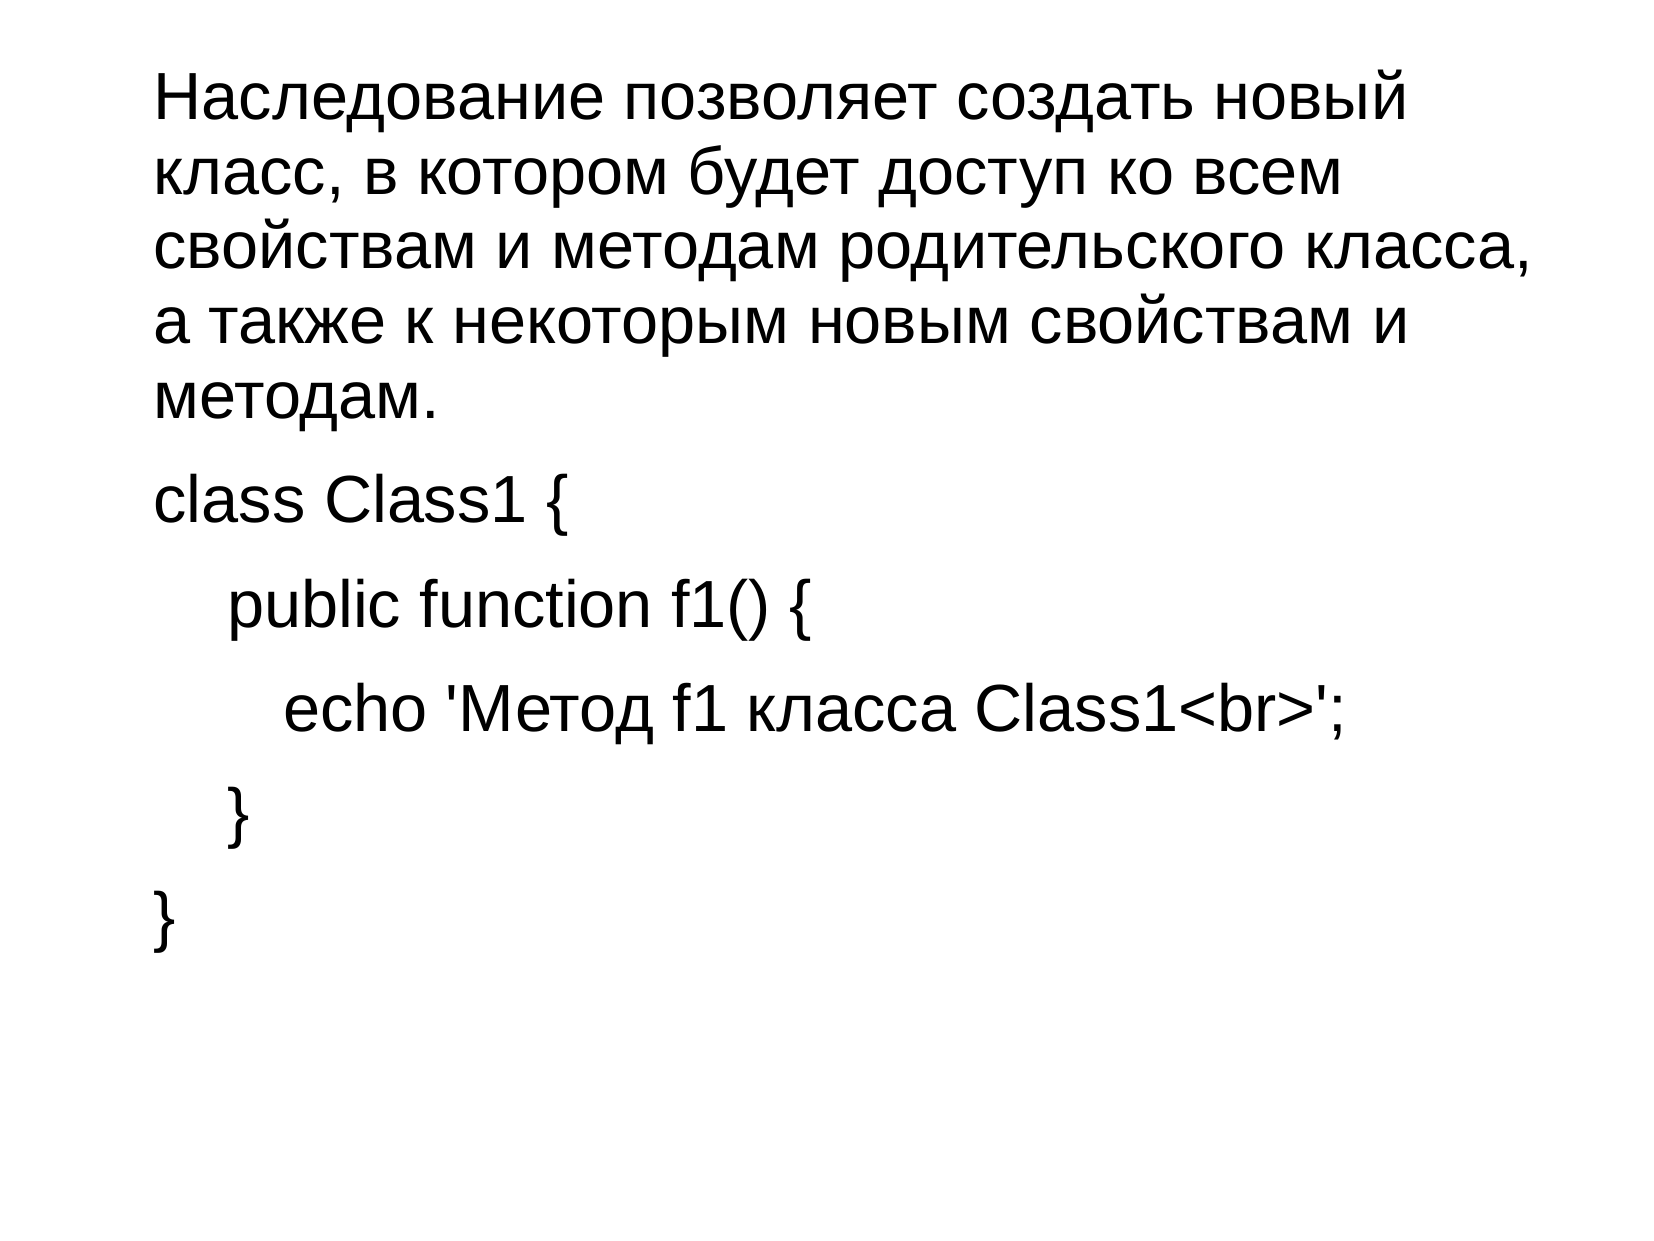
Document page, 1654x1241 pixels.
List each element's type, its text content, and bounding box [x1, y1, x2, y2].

list Наследование позволяет создать новый класс, в котором будет доступ ко всем свойствам и методам родительского класса, а также к некоторым новым свойствам и методам. class Class1 { public function f1() { echo 'Метод f1 класса Class1<br>'; } } [82, 59, 1571, 1182]
